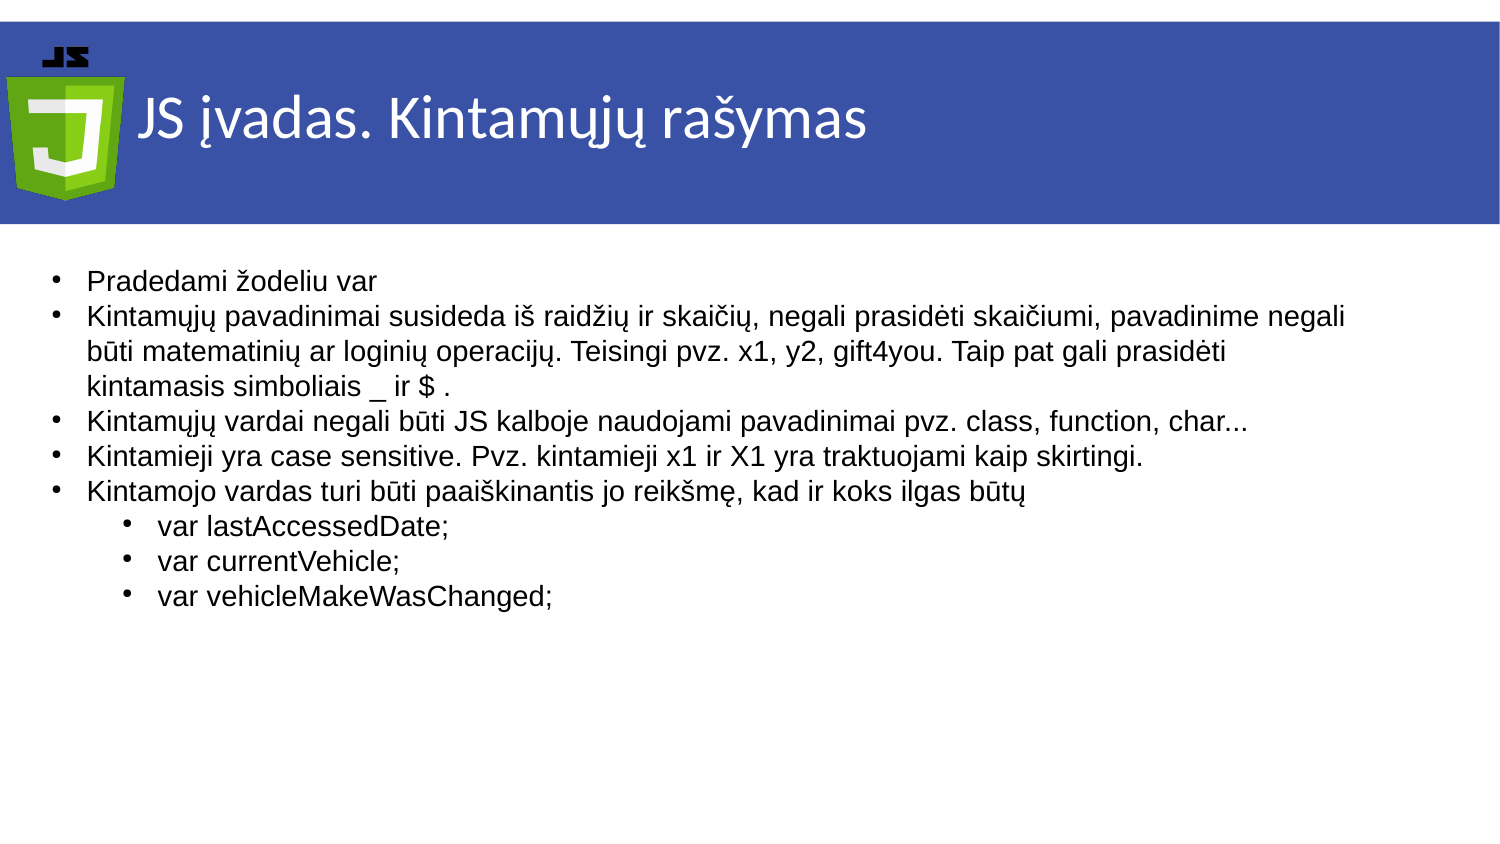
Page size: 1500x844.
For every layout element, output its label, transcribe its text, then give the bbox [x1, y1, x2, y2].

title JS įvadas. Kintamųjų rašymas [125, 72, 1500, 167]
text_box Pradedami žodeliu var Kintamųjų pavadinimai susideda iš raidžių ir skaičių, negali prasidėti skaičiumi, pavadinime negali būti matematinių ar loginių operacijų. Teisingi pvz. x1, y2, gift4you. Taip pat gali prasidėti kintamasis simboliais _ ir $ . Kintamųjų vardai negali būti JS kalboje naudojami pavadinimai pvz. class, function, char... Kintamieji yra case sensitive. Pvz. kintamieji x1 ir X1 yra traktuojami kaip skirtingi. Kintamojo vardas turi būti paaiškinantis jo reikšmę, kad ir koks ilgas būtų var lastAccessedDate; var currentVehicle; var vehicleMakeWasChanged; [36, 247, 1389, 789]
picture [5, 46, 125, 201]
